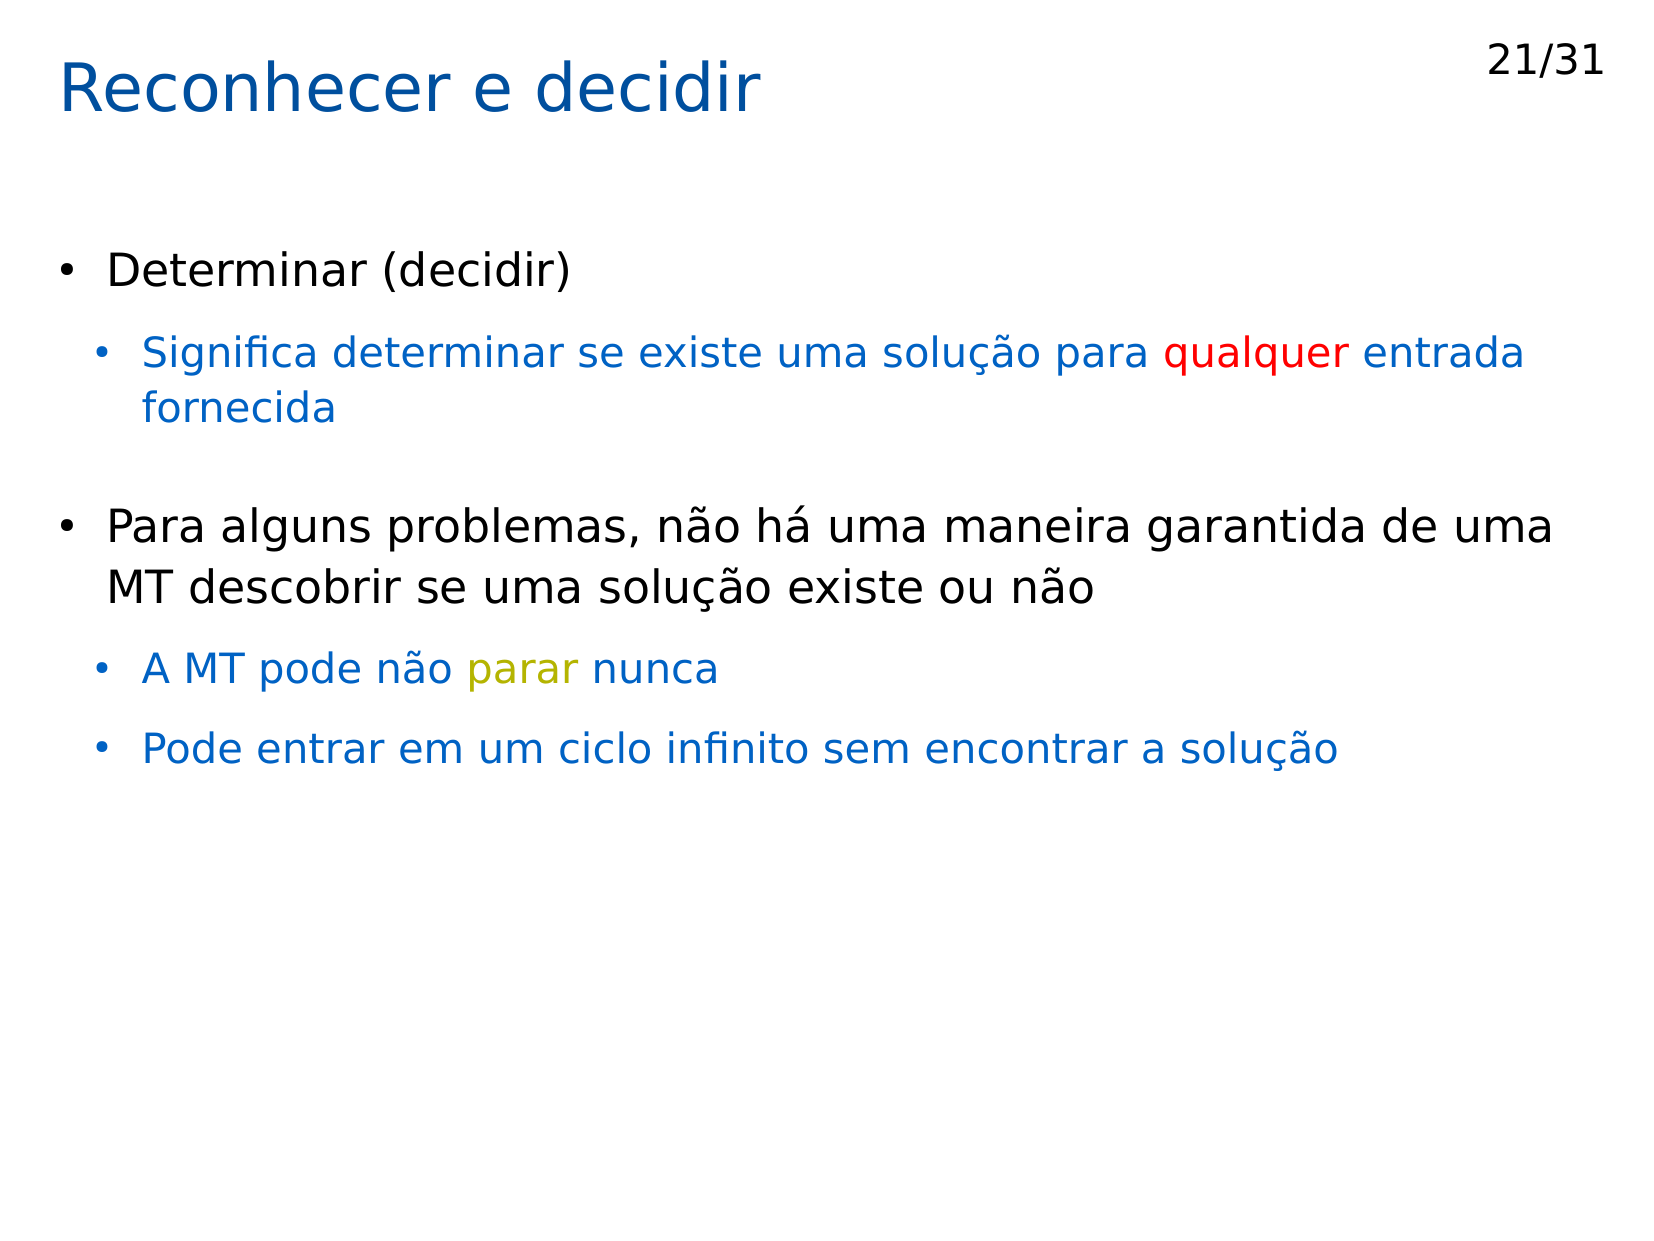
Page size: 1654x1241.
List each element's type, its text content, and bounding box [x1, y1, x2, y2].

list Determinar (decidir) Significa determinar se existe uma solução para qualquer entrada fornecida Para alguns problemas, não há uma maneira garantida de uma MT descobrir se uma solução existe ou não A MT pode não parar nunca Pode entrar em um ciclo infinito sem encontrar a solução [59, 236, 1595, 1211]
title Reconhecer e decidir [59, 29, 1625, 148]
